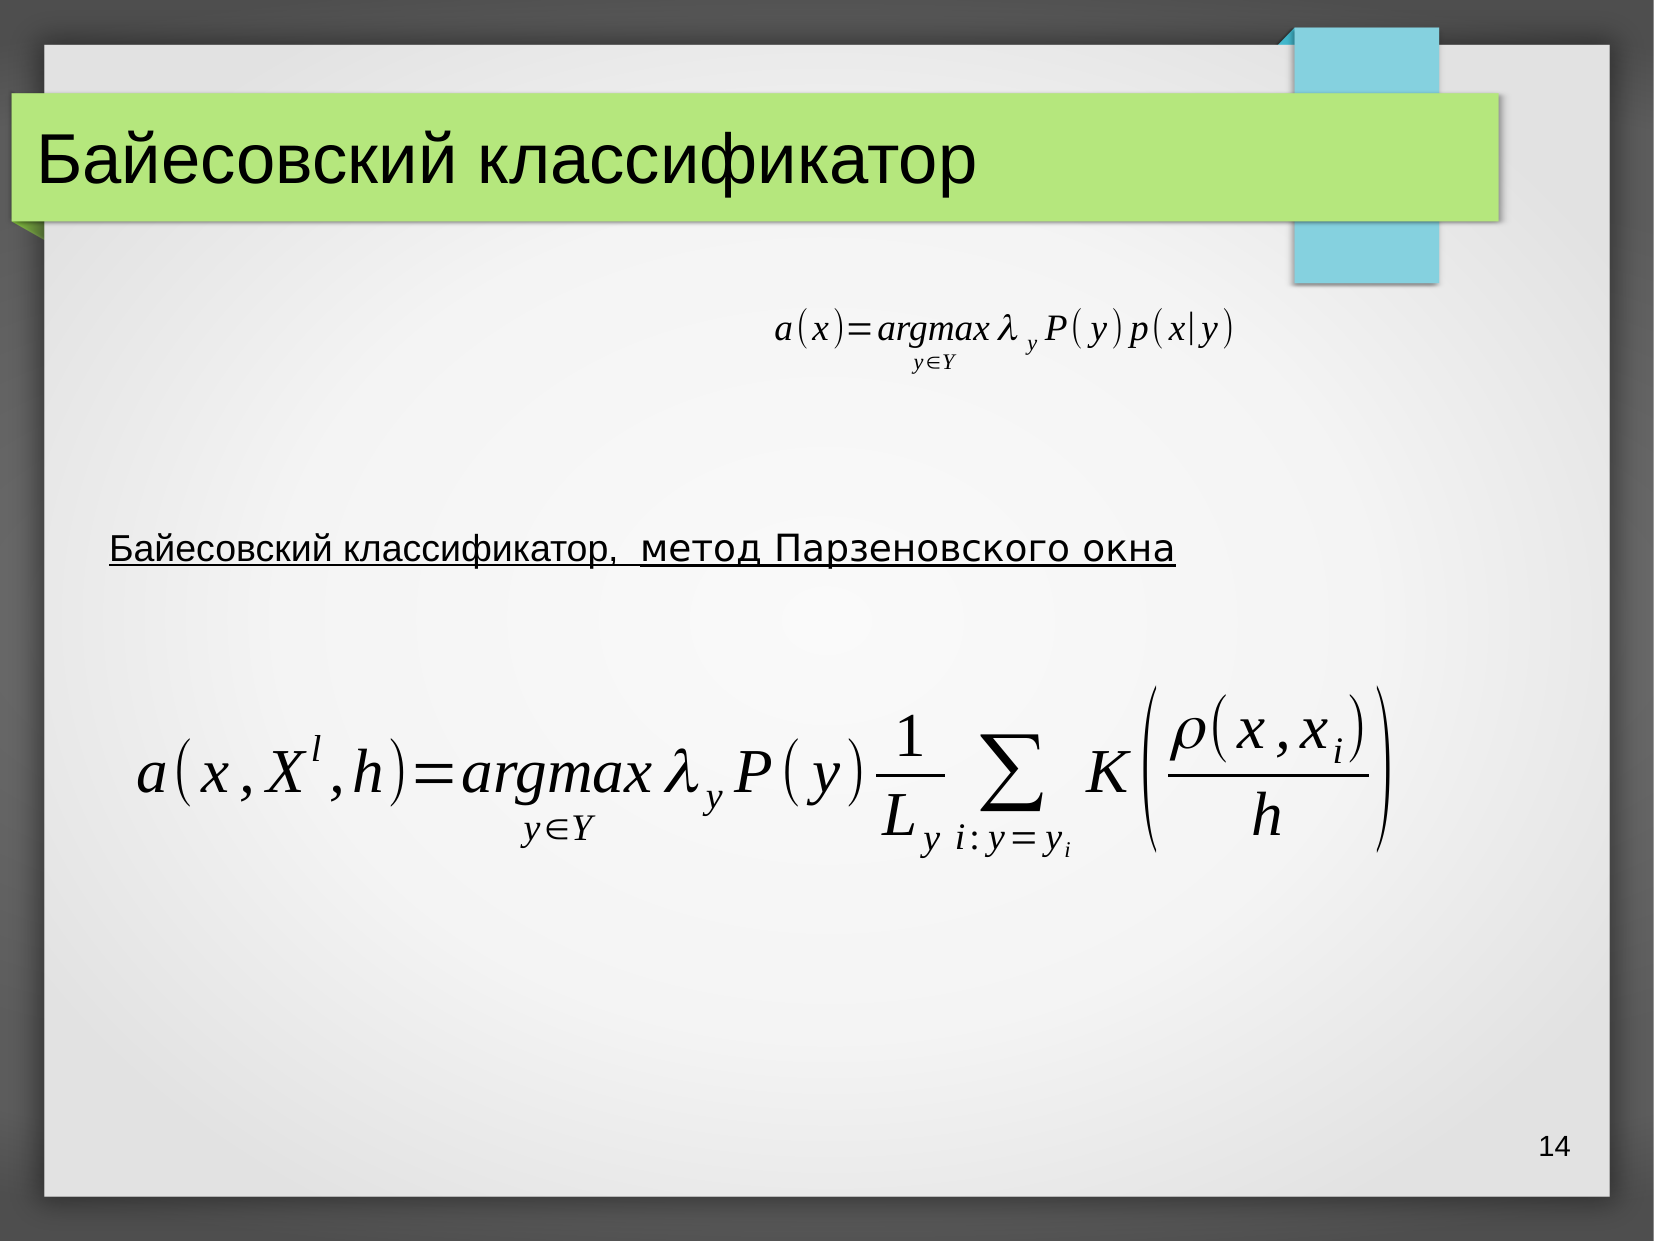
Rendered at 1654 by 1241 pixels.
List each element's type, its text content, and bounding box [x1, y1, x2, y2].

chart [128, 683, 1403, 863]
text_box Байесовский классификатор, метод Парзеновского окна [94, 519, 1382, 664]
picture [0, 0, 1654, 1241]
title Байесовский классификатор [35, 118, 1489, 200]
chart [767, 307, 1241, 375]
